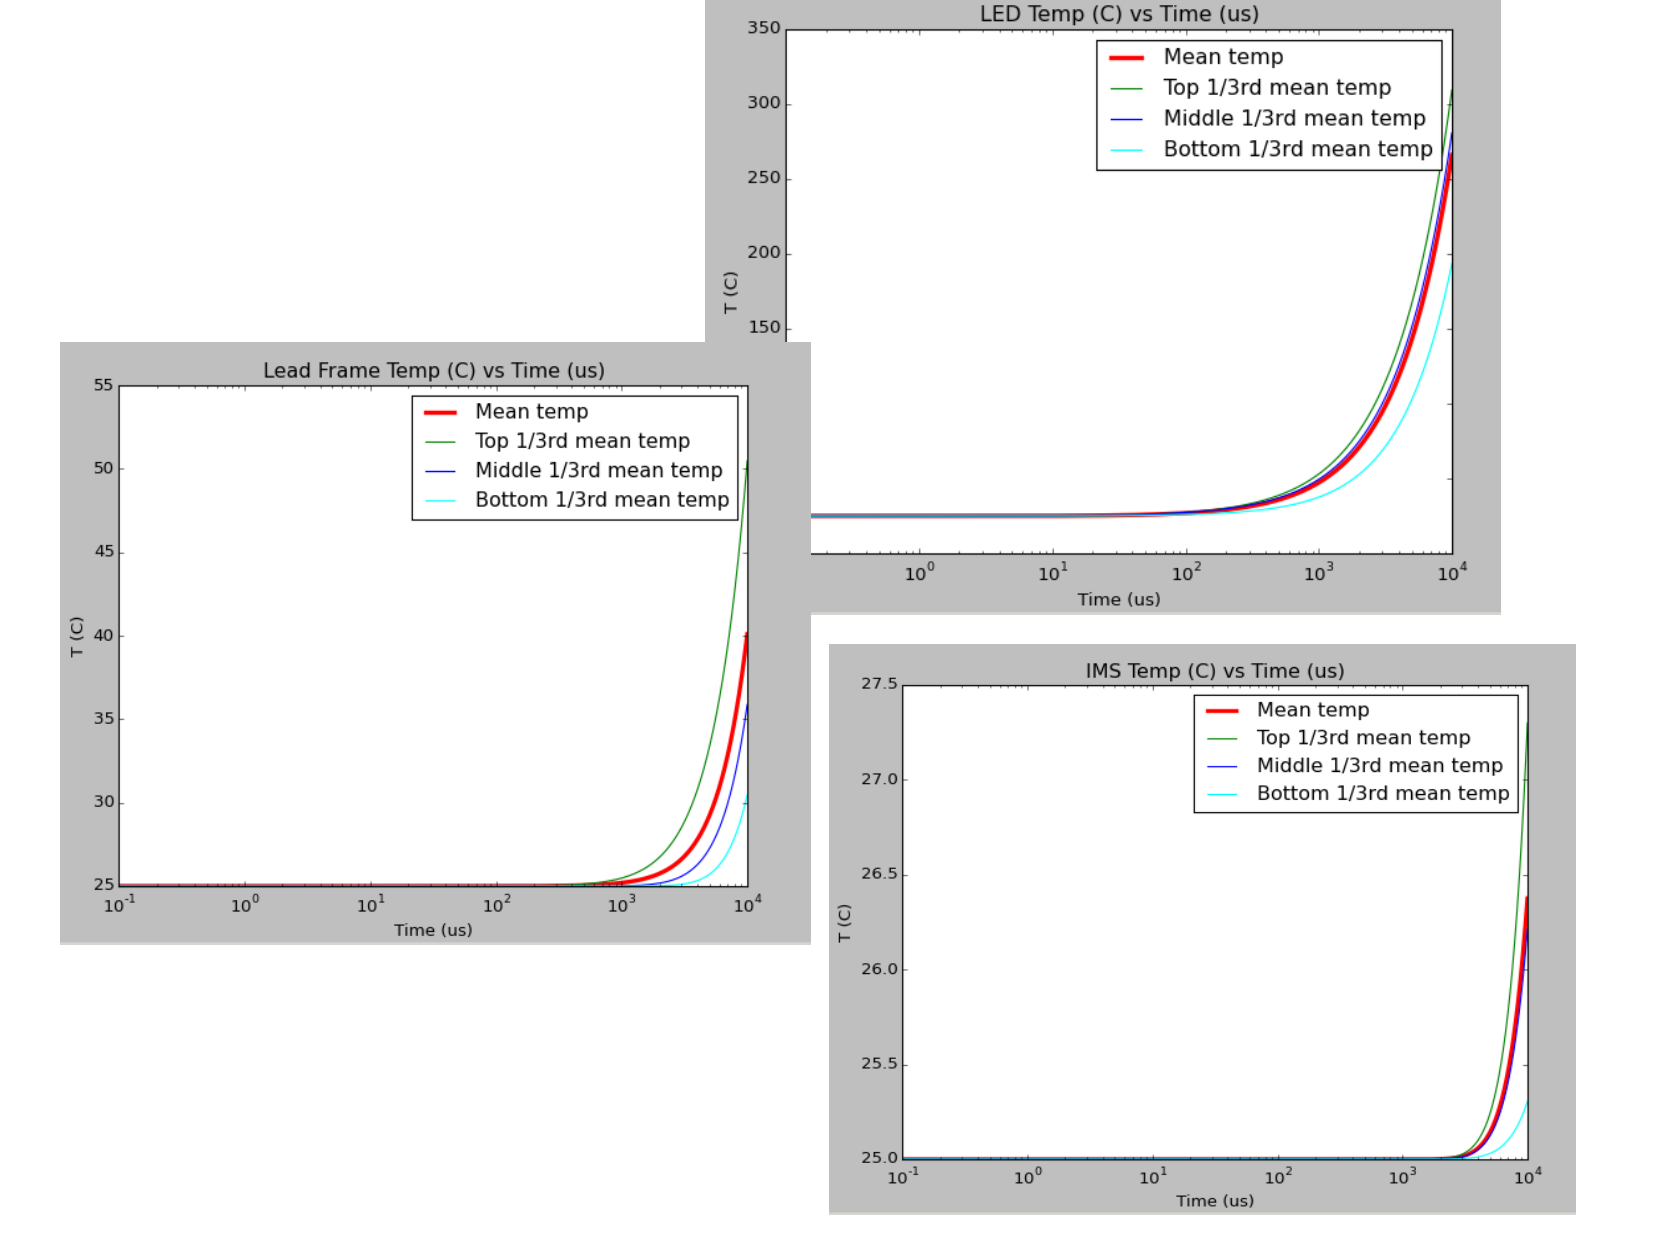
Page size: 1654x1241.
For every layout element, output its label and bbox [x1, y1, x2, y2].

picture [60, 0, 1501, 946]
picture [829, 644, 1576, 1216]
